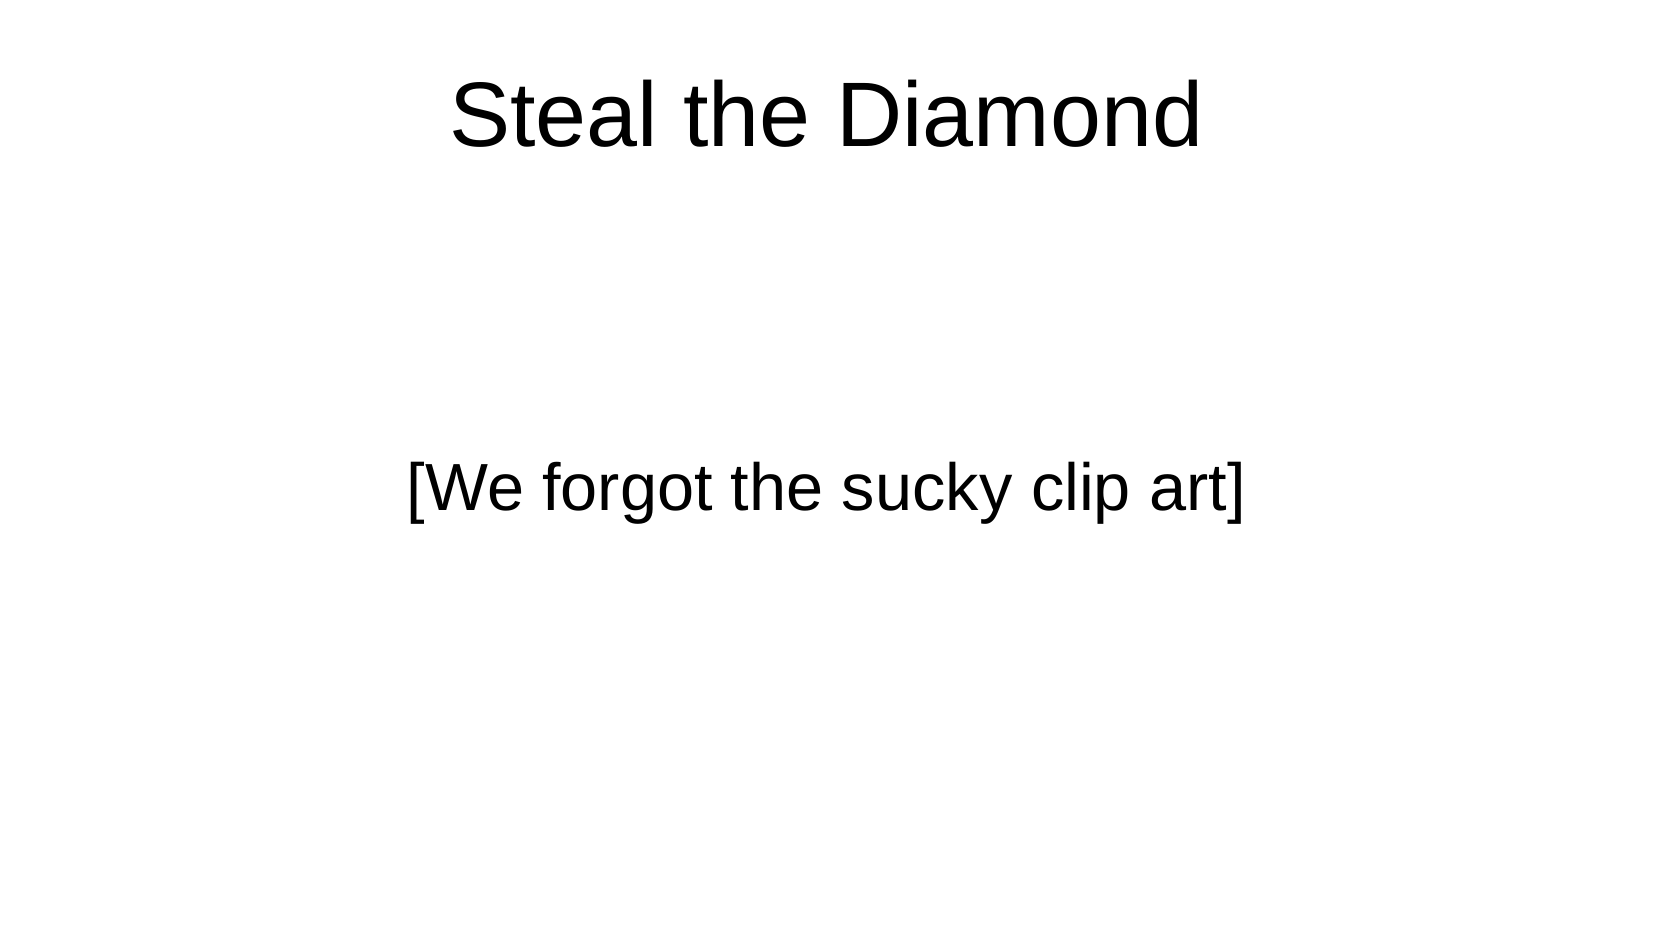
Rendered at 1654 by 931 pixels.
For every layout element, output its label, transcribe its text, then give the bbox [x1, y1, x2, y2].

subtitle [We forgot the sucky clip art] [82, 217, 1571, 758]
title Steal the Diamond [82, 37, 1571, 193]
